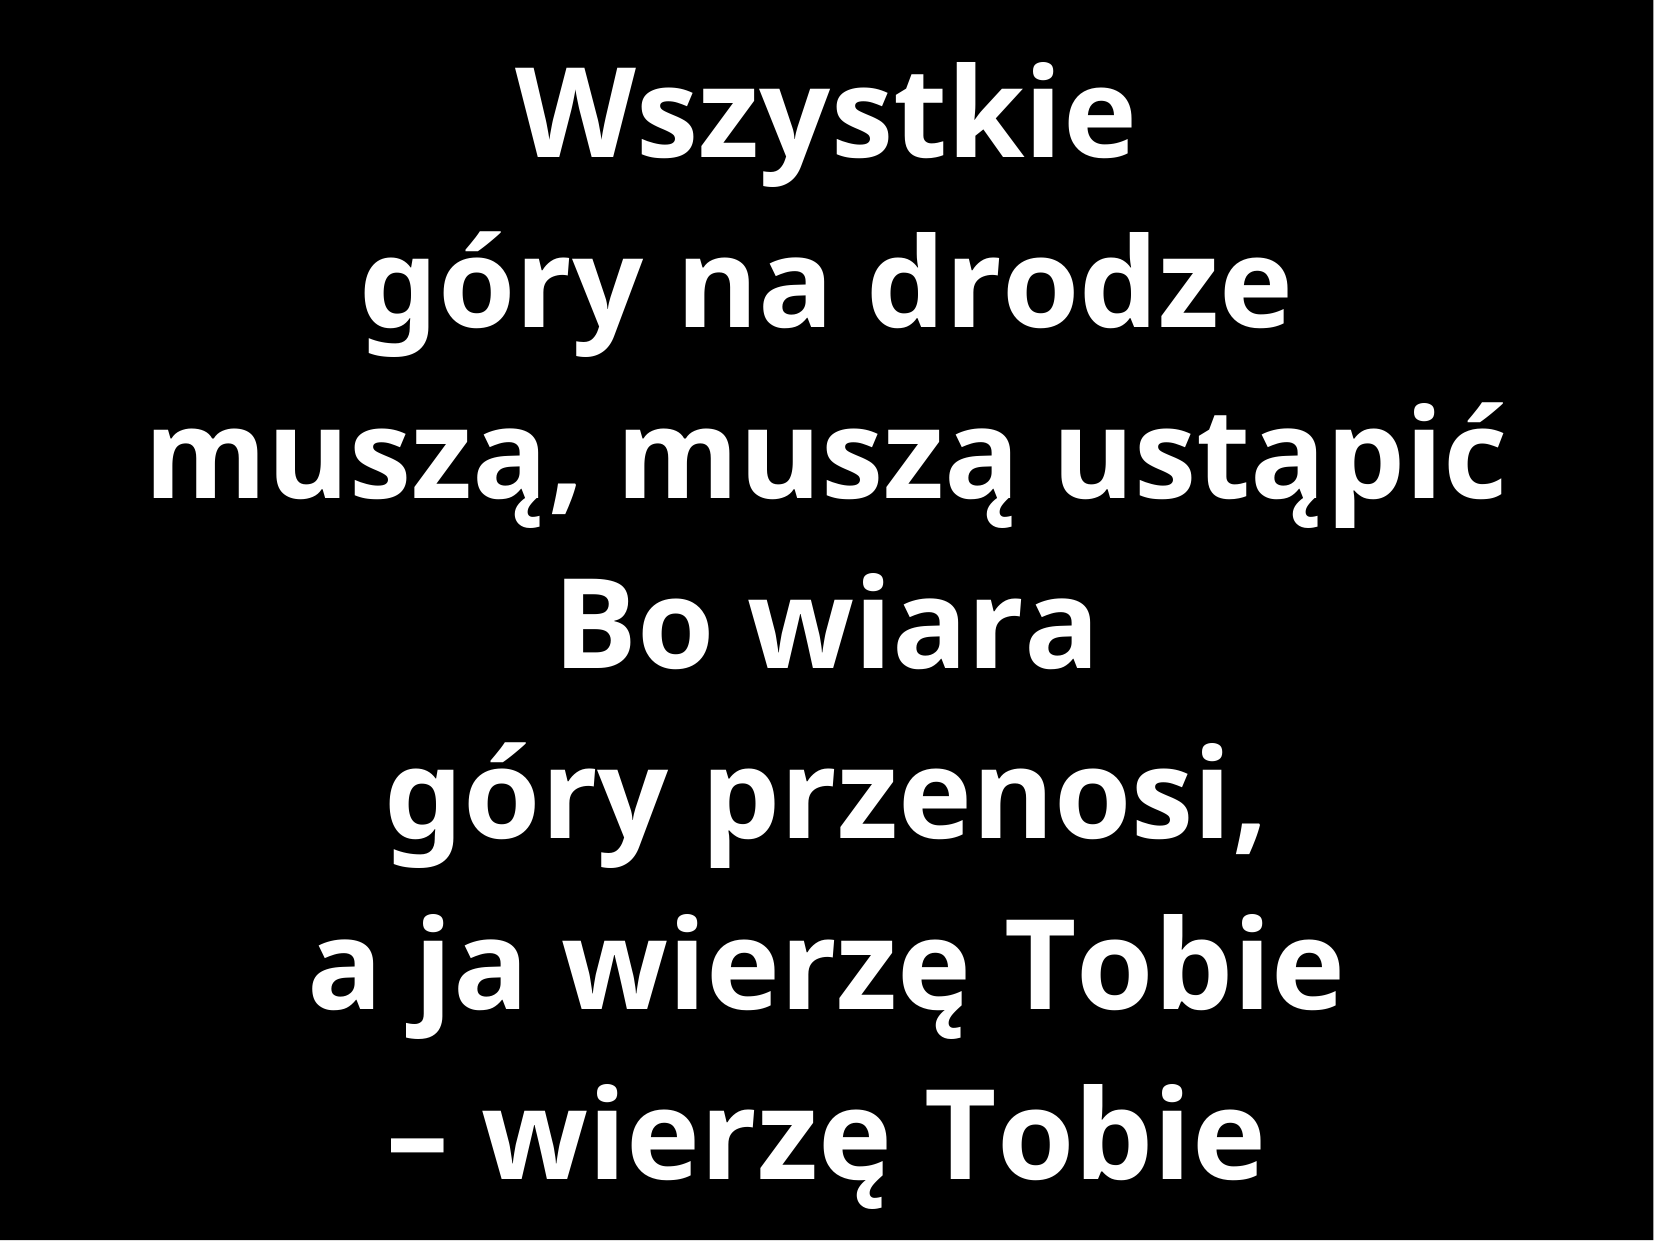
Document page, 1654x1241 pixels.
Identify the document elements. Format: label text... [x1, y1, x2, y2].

title Wszystkie góry na drodze muszą, muszą ustąpić Bo wiara góry przenosi, a ja wierzę Tobie – wierzę Tobie [0, 0, 1654, 1241]
